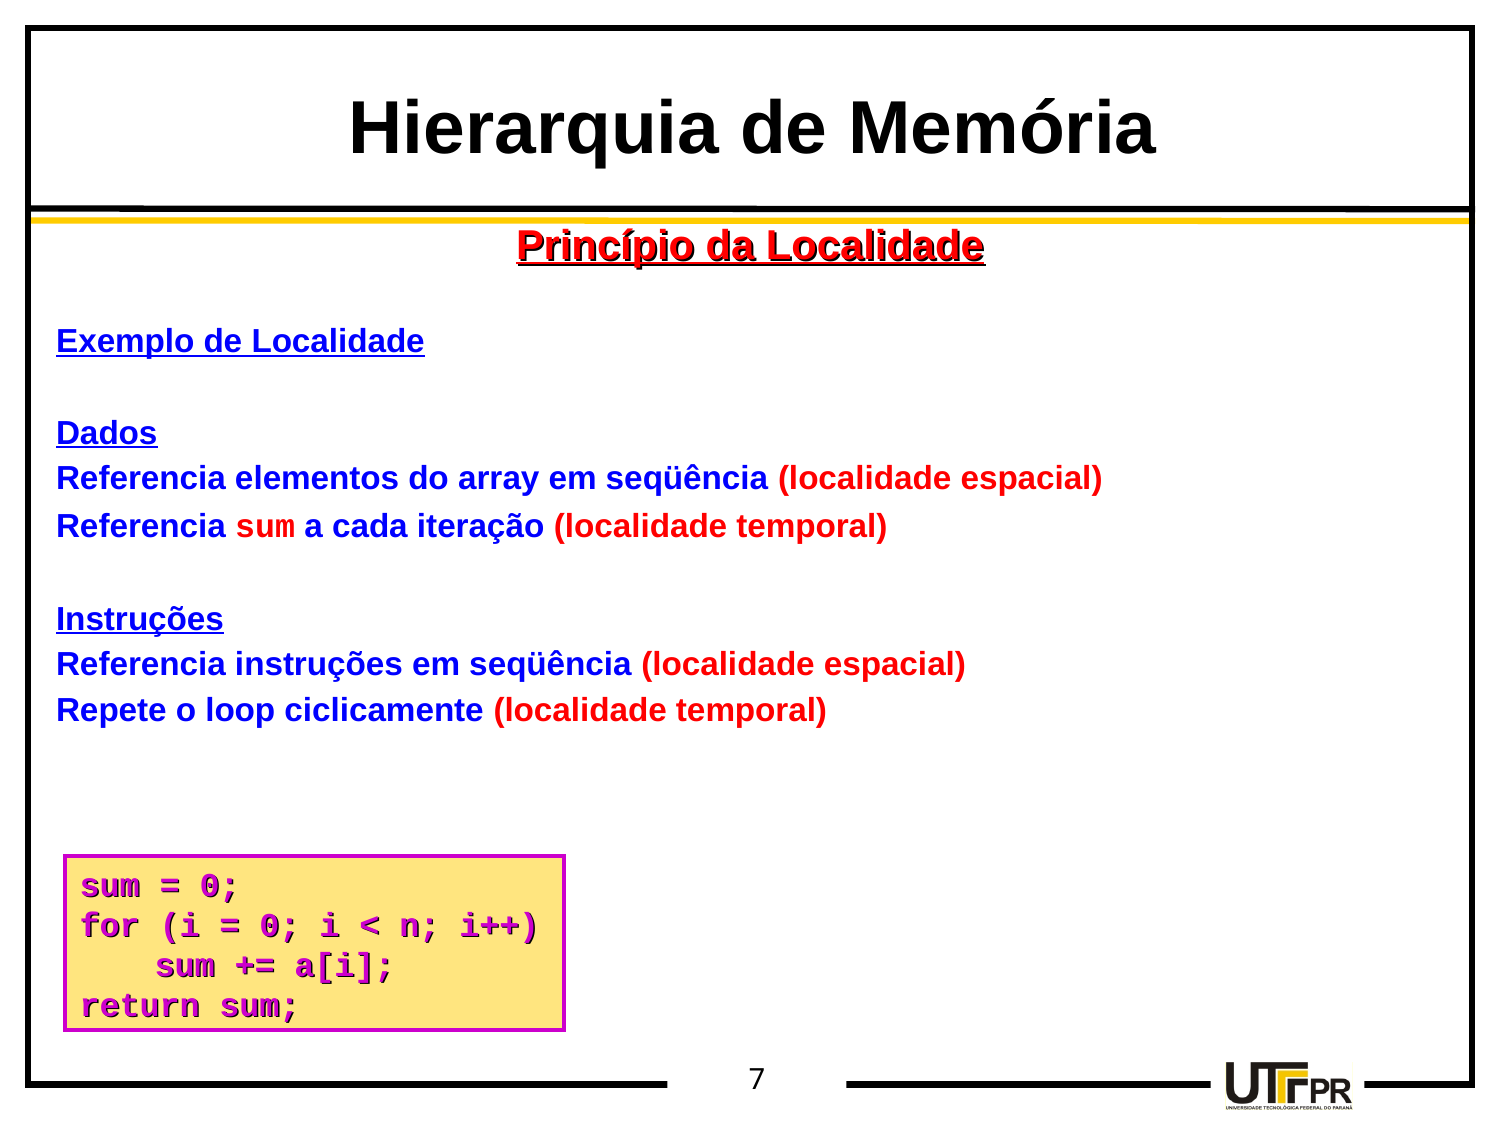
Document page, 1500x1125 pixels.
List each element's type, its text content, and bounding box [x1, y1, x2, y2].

title Hierarquia de Memória [29, 85, 1477, 180]
text_box sum = 0; for (i = 0; i < n; i++) sum += a[i]; return sum; [64, 855, 565, 1031]
picture [1225, 1062, 1353, 1110]
list Princípio da Localidade Exemplo de Localidade Dados Referencia elementos do array em seqüência (localidade espacial) Referencia sum a cada iteração (localidade temporal) Instruções Referencia instruções em seqüência (localidade espacial) Repete o loop ciclicamente (localidade temporal) [41, 218, 1459, 988]
